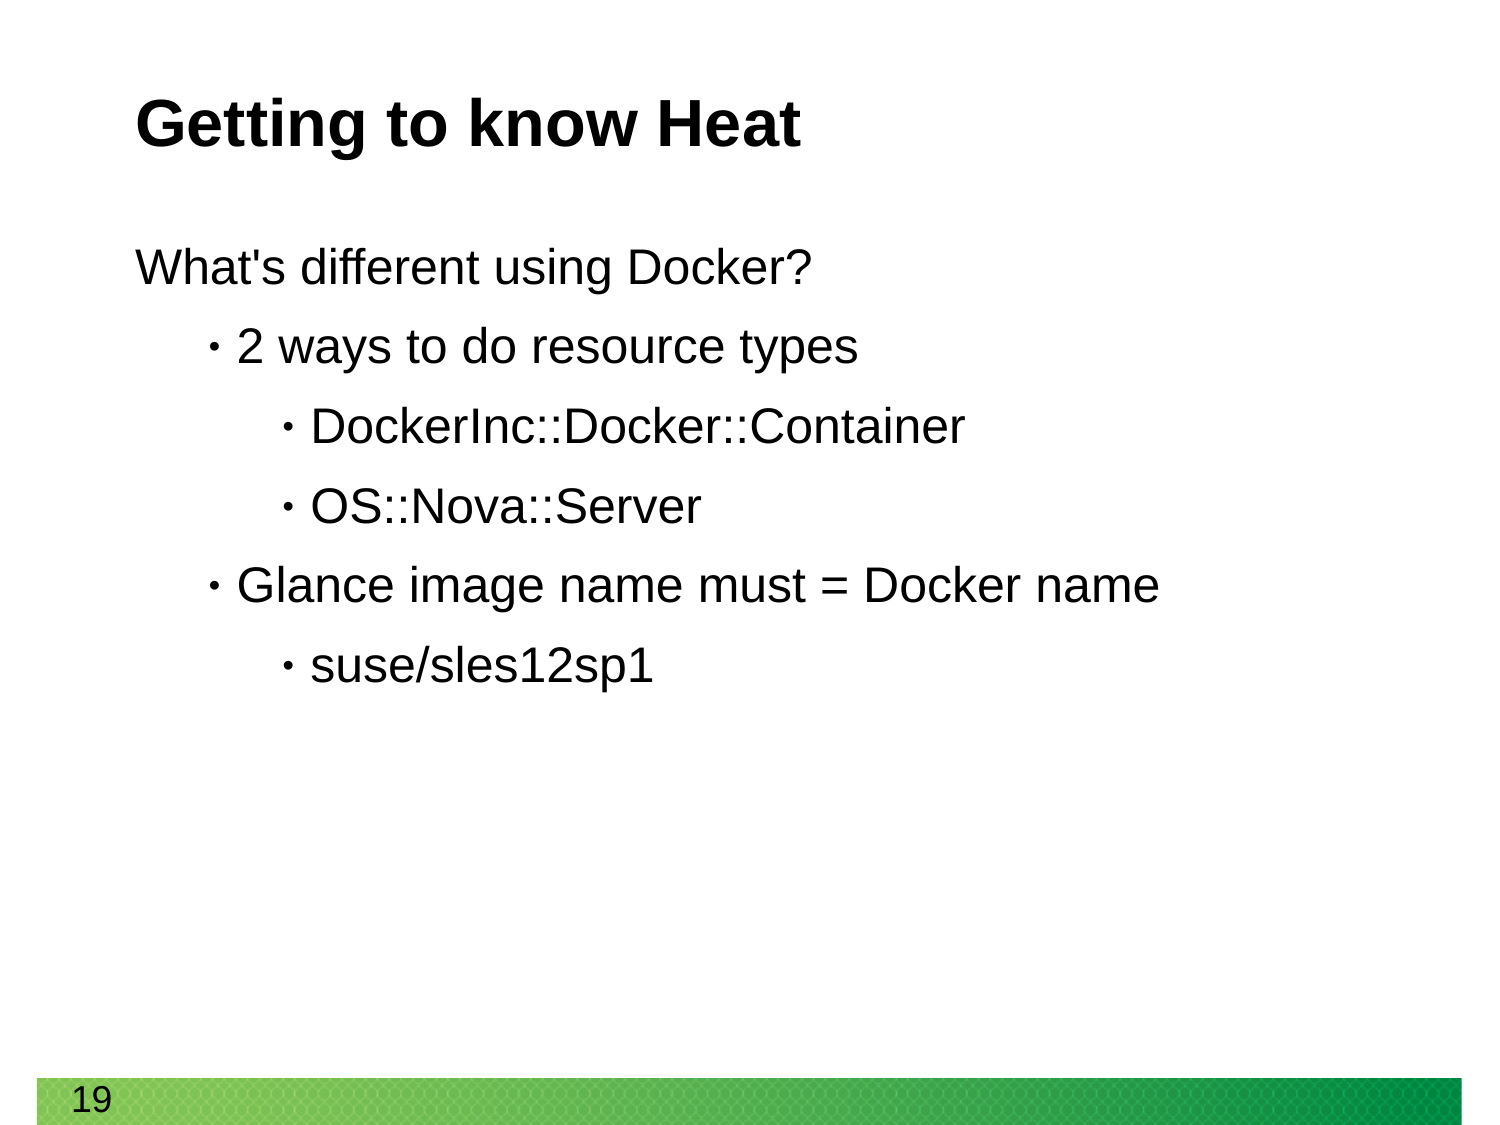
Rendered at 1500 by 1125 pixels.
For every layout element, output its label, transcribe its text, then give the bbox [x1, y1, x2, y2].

picture [36, 1078, 1462, 1125]
title Getting to know Heat [135, 41, 1372, 204]
list What's different using Docker? 2 ways to do resource types DockerInc::Docker::Container OS::Nova::Server Glance image name must = Docker name suse/sles12sp1 [135, 239, 1372, 714]
